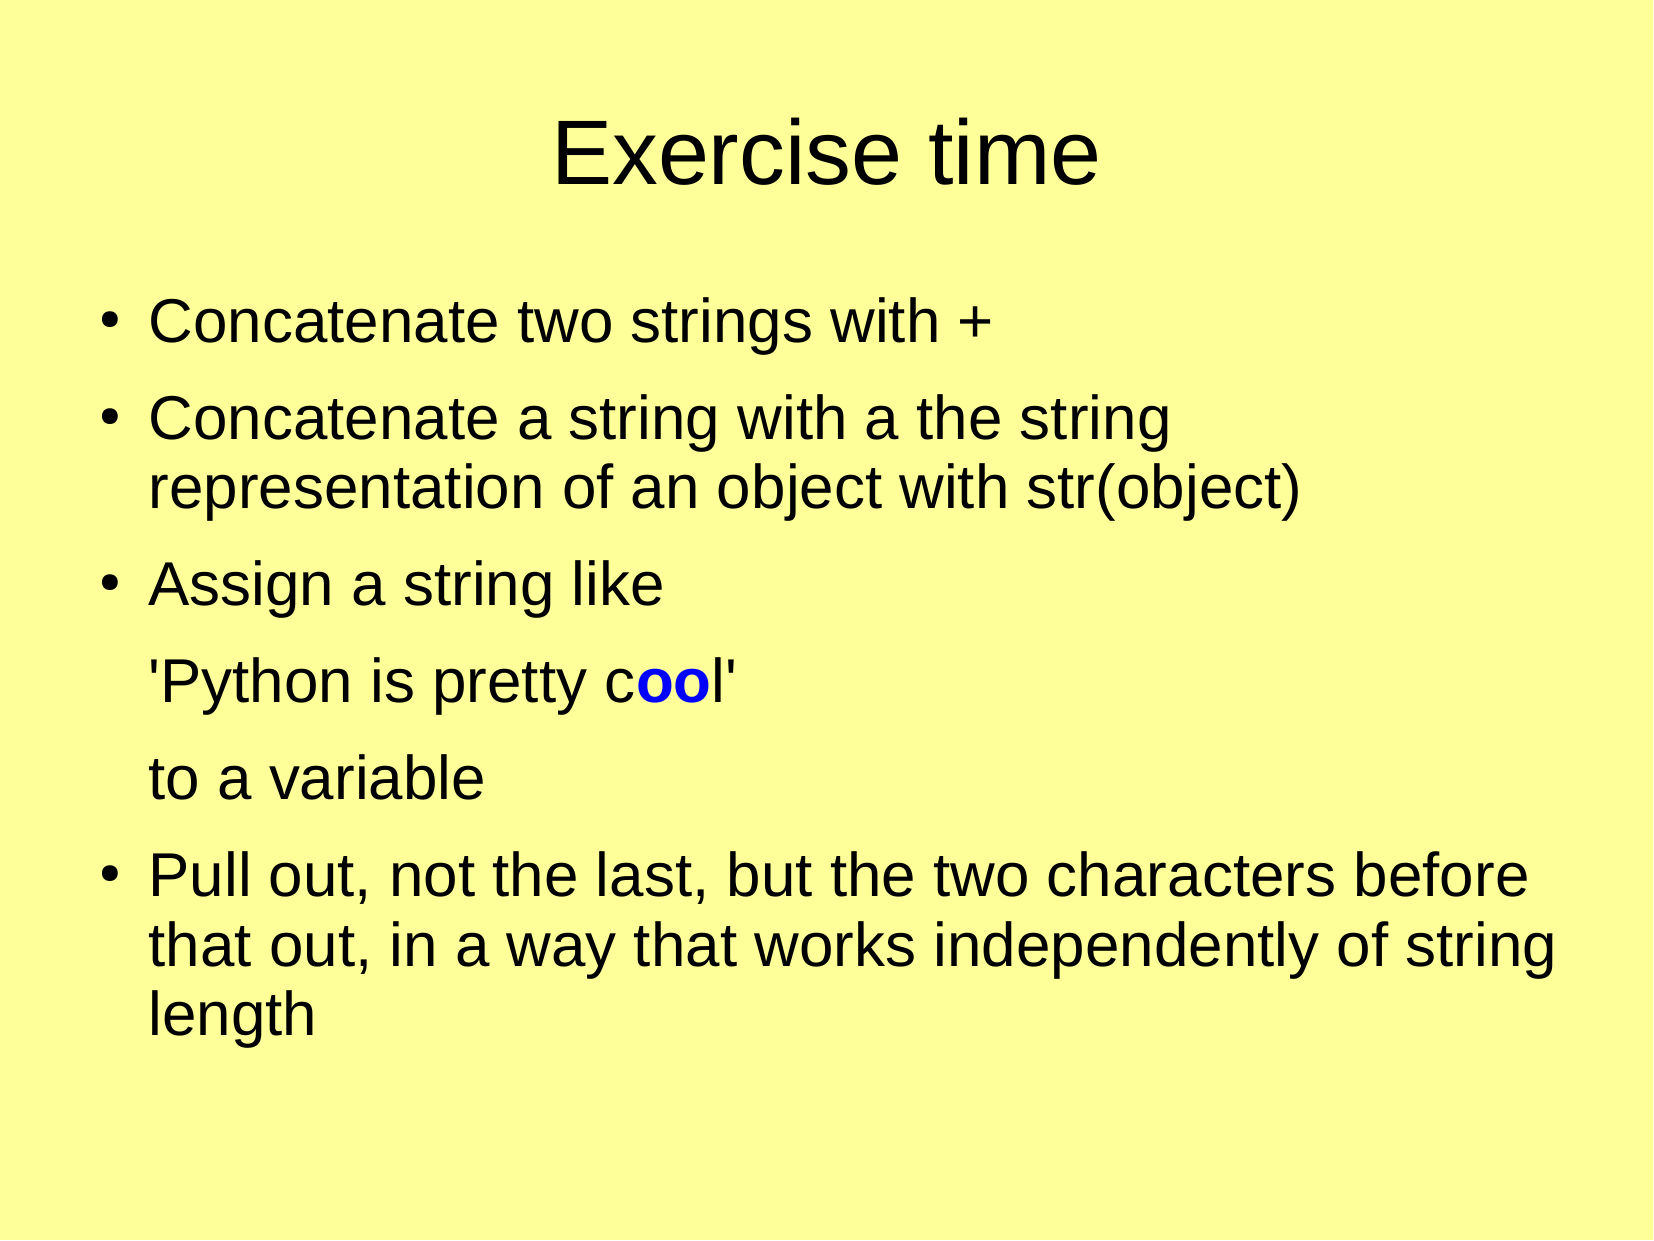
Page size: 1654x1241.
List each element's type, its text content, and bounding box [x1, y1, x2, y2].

list Concatenate two strings with + Concatenate a string with a the string representation of an object with str(object) Assign a string like 'Python is pretty cool' to a variable Pull out, not the last, but the two characters before that out, in a way that works independently of string length [82, 286, 1571, 1054]
title Exercise time [82, 49, 1571, 257]
